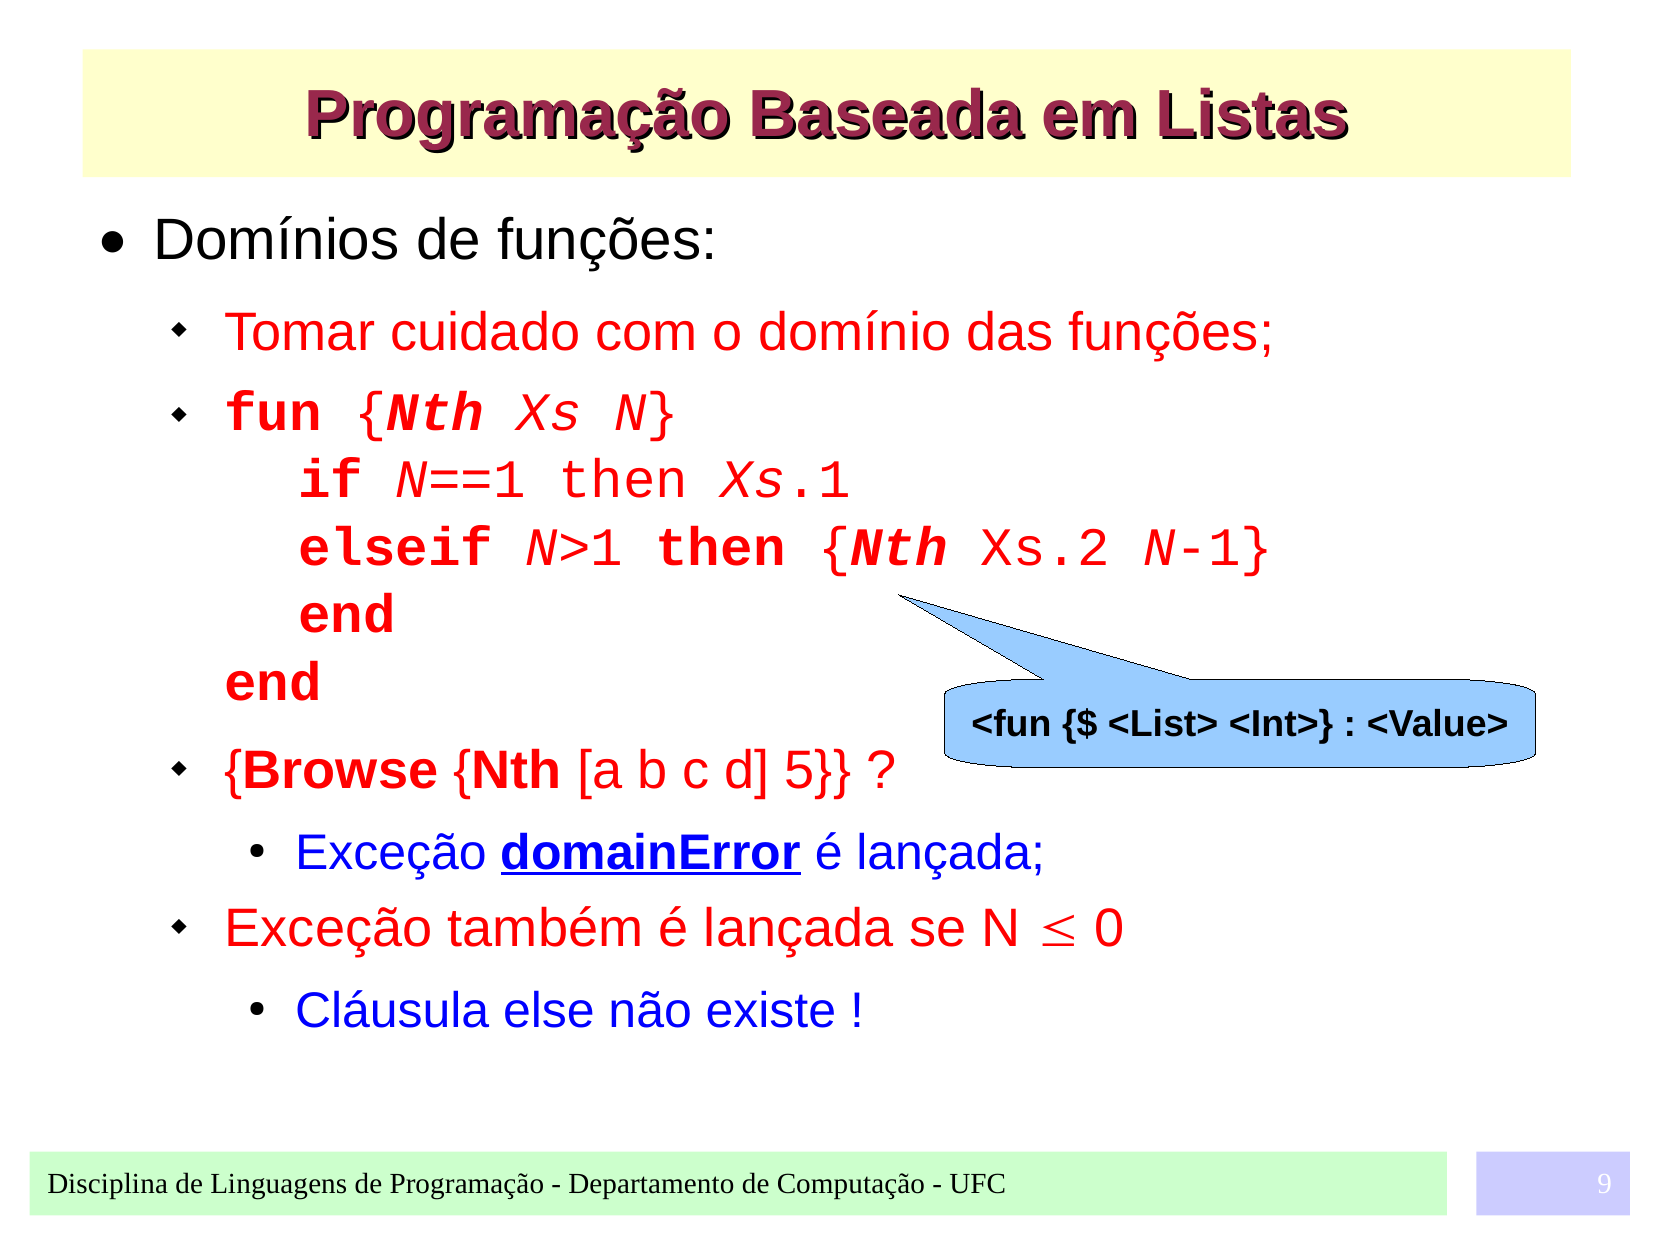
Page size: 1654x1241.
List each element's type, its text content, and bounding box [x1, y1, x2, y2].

title Programação Baseada em Listas [82, 49, 1571, 178]
text_box <fun {$ <List> <Int>} : <Value> [898, 594, 1536, 768]
list Domínios de funções: Tomar cuidado com o domínio das funções; fun {Nth Xs N} if N==1 then Xs.1 elseif N>1 then {Nth Xs.2 N-1} end end {Browse {Nth [a b c d] 5}} ? Exceção domainError é lançada; Exceção também é lançada se N  0 Cláusula else não existe ! [82, 206, 1571, 1152]
